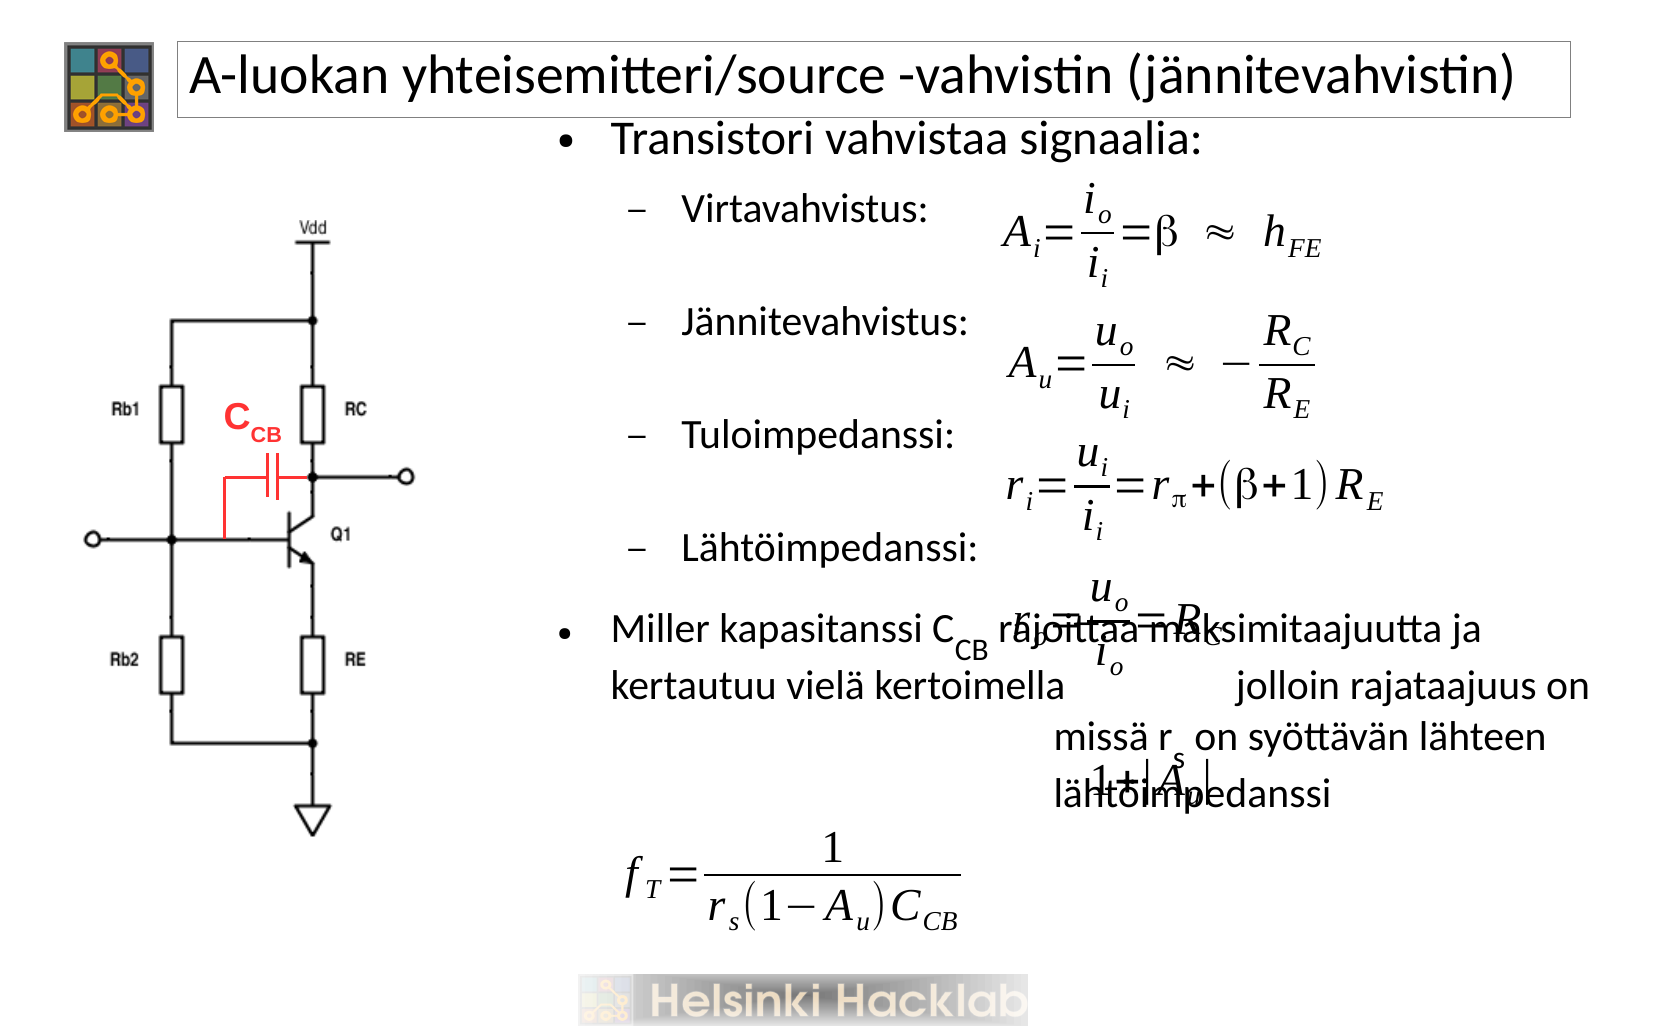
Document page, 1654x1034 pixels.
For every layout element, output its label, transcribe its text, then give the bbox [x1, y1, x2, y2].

chart [997, 303, 1391, 547]
text_box CCB [208, 388, 297, 456]
chart [991, 172, 1329, 294]
picture [64, 42, 154, 132]
picture [71, 220, 428, 843]
chart [1083, 753, 1222, 812]
chart [617, 821, 970, 937]
chart [1006, 560, 1229, 682]
title A-luokan yhteisemitteri/source -vahvistin (jännitevahvistin) [177, 41, 1571, 118]
list Transistori vahvistaa signaalia: Virtavahvistus: Jännitevahvistus: Tuloimpedanssi: Lähtöimpedanssi: Miller kapasitanssi CCB rajoittaa maksimitaajuutta ja kertautuu vielä kertoimella jolloin rajataajuus on missä rs on syöttävän lähteen lähtöimpedanssi [539, 117, 1635, 935]
